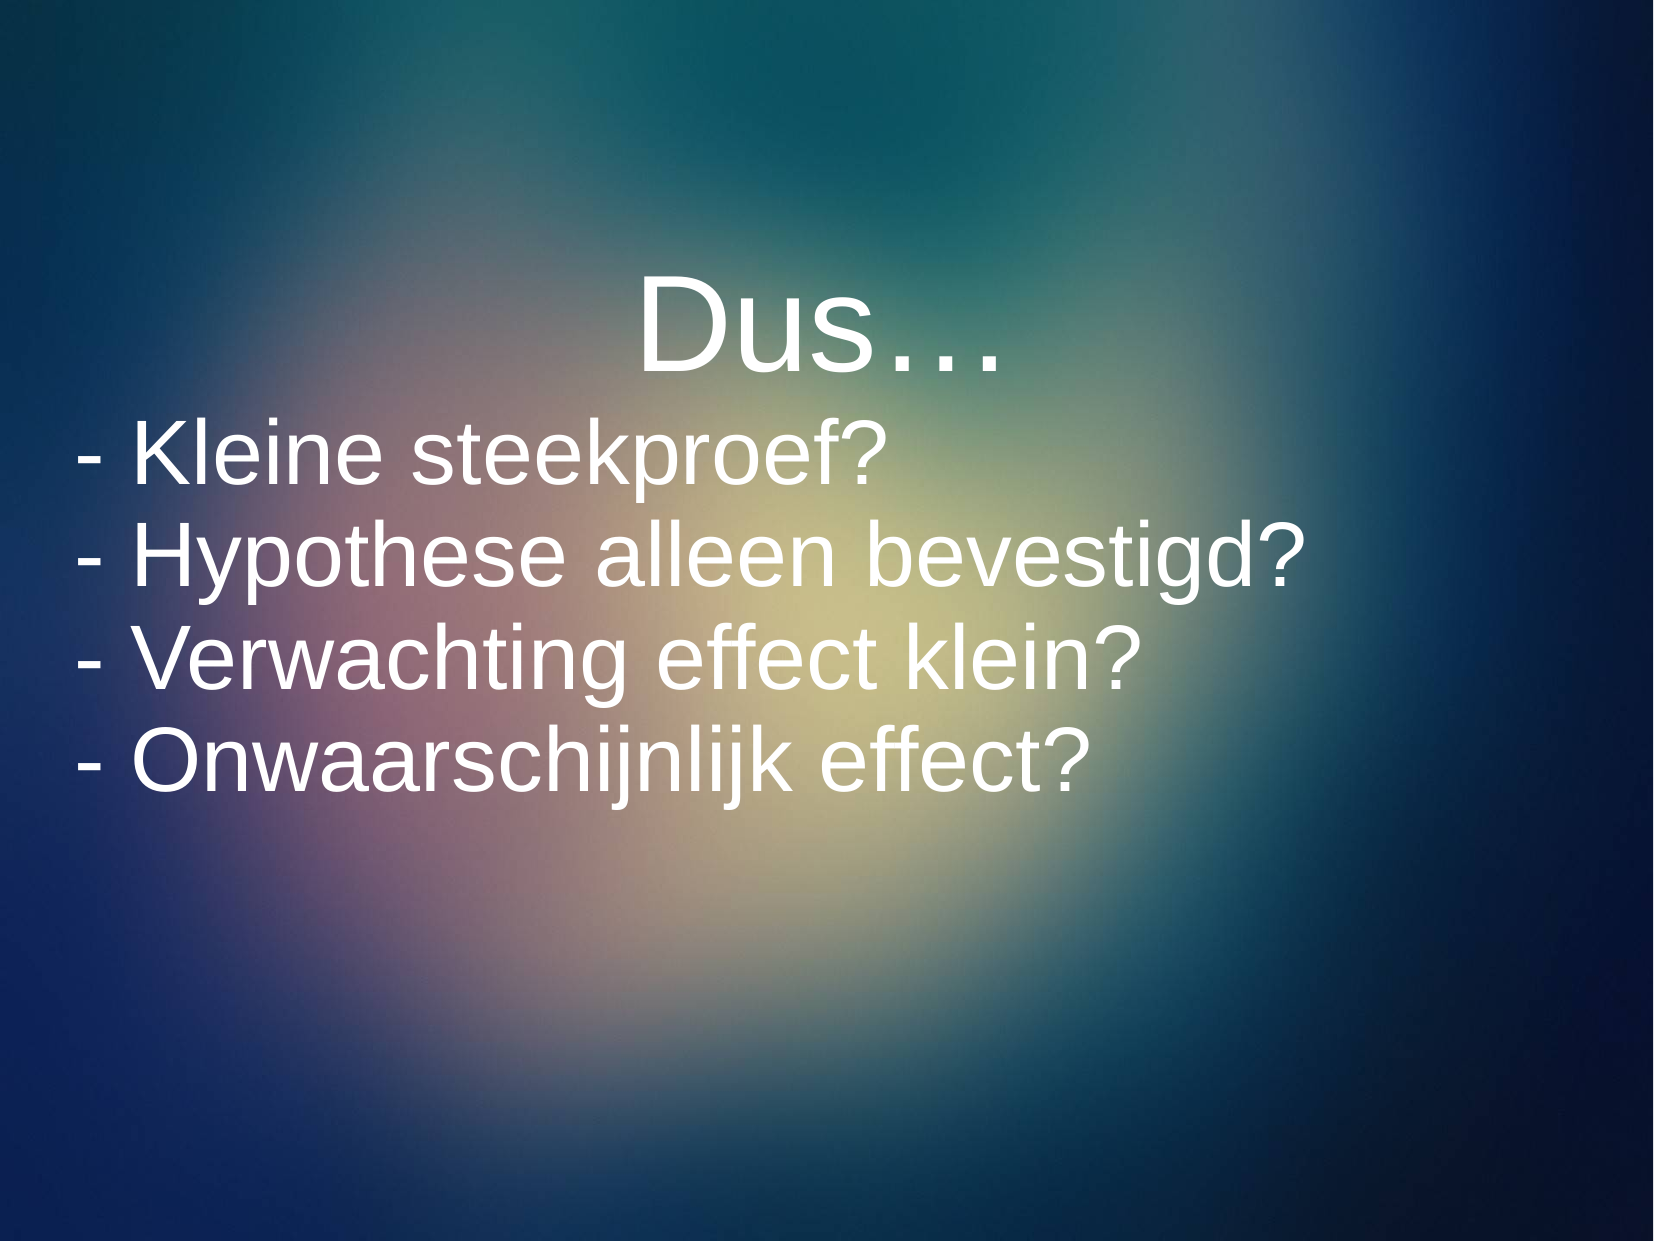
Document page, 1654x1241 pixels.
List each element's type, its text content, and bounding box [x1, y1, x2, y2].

picture [0, 0, 1654, 1241]
text_box Dus… - Kleine steekproef? - Hypothese alleen bevestigd? - Verwachting effect klein? - Onwaarschijnlijk effect? [60, 240, 1589, 819]
